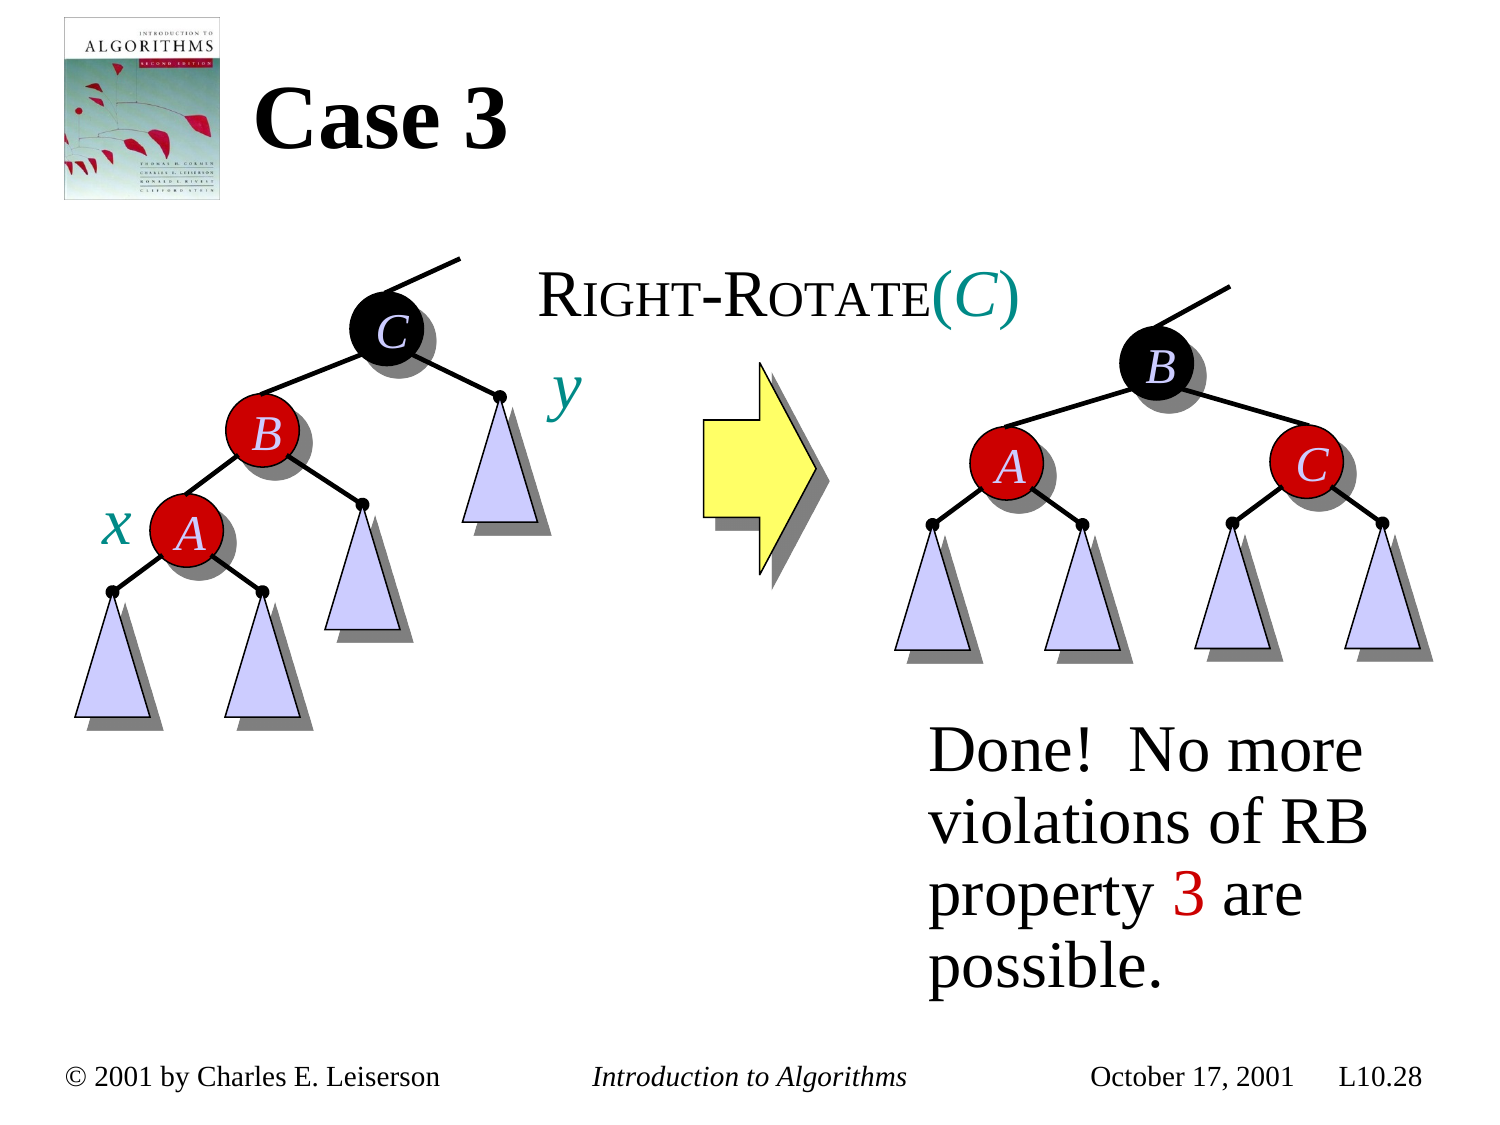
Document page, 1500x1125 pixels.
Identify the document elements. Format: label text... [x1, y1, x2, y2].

text_box [895, 524, 971, 651]
title Case 3 [237, 24, 1475, 213]
text_box Introduction to Algorithms [577, 1049, 923, 1101]
text_box [1345, 523, 1421, 649]
text_box RIGHT-ROTATE(C) [537, 249, 1021, 330]
text_box B [225, 393, 300, 468]
text_box [225, 592, 301, 718]
text_box [1045, 524, 1121, 651]
text_box [462, 397, 538, 523]
text_box [75, 592, 151, 718]
text_box B [1119, 326, 1194, 400]
text_box [1195, 523, 1271, 649]
text_box [324, 504, 401, 630]
text_box x [87, 470, 147, 566]
text_box Done! No more violations of RB property 3 are possible. [913, 706, 1402, 1010]
text_box [703, 362, 817, 576]
text_box C [349, 292, 424, 366]
text_box C [1269, 424, 1344, 499]
text_box A [969, 426, 1044, 501]
text_box October 17, 2001 L10.<number> [982, 1049, 1438, 1101]
picture [64, 17, 220, 200]
text_box A [149, 493, 224, 568]
text_box y [537, 334, 597, 430]
